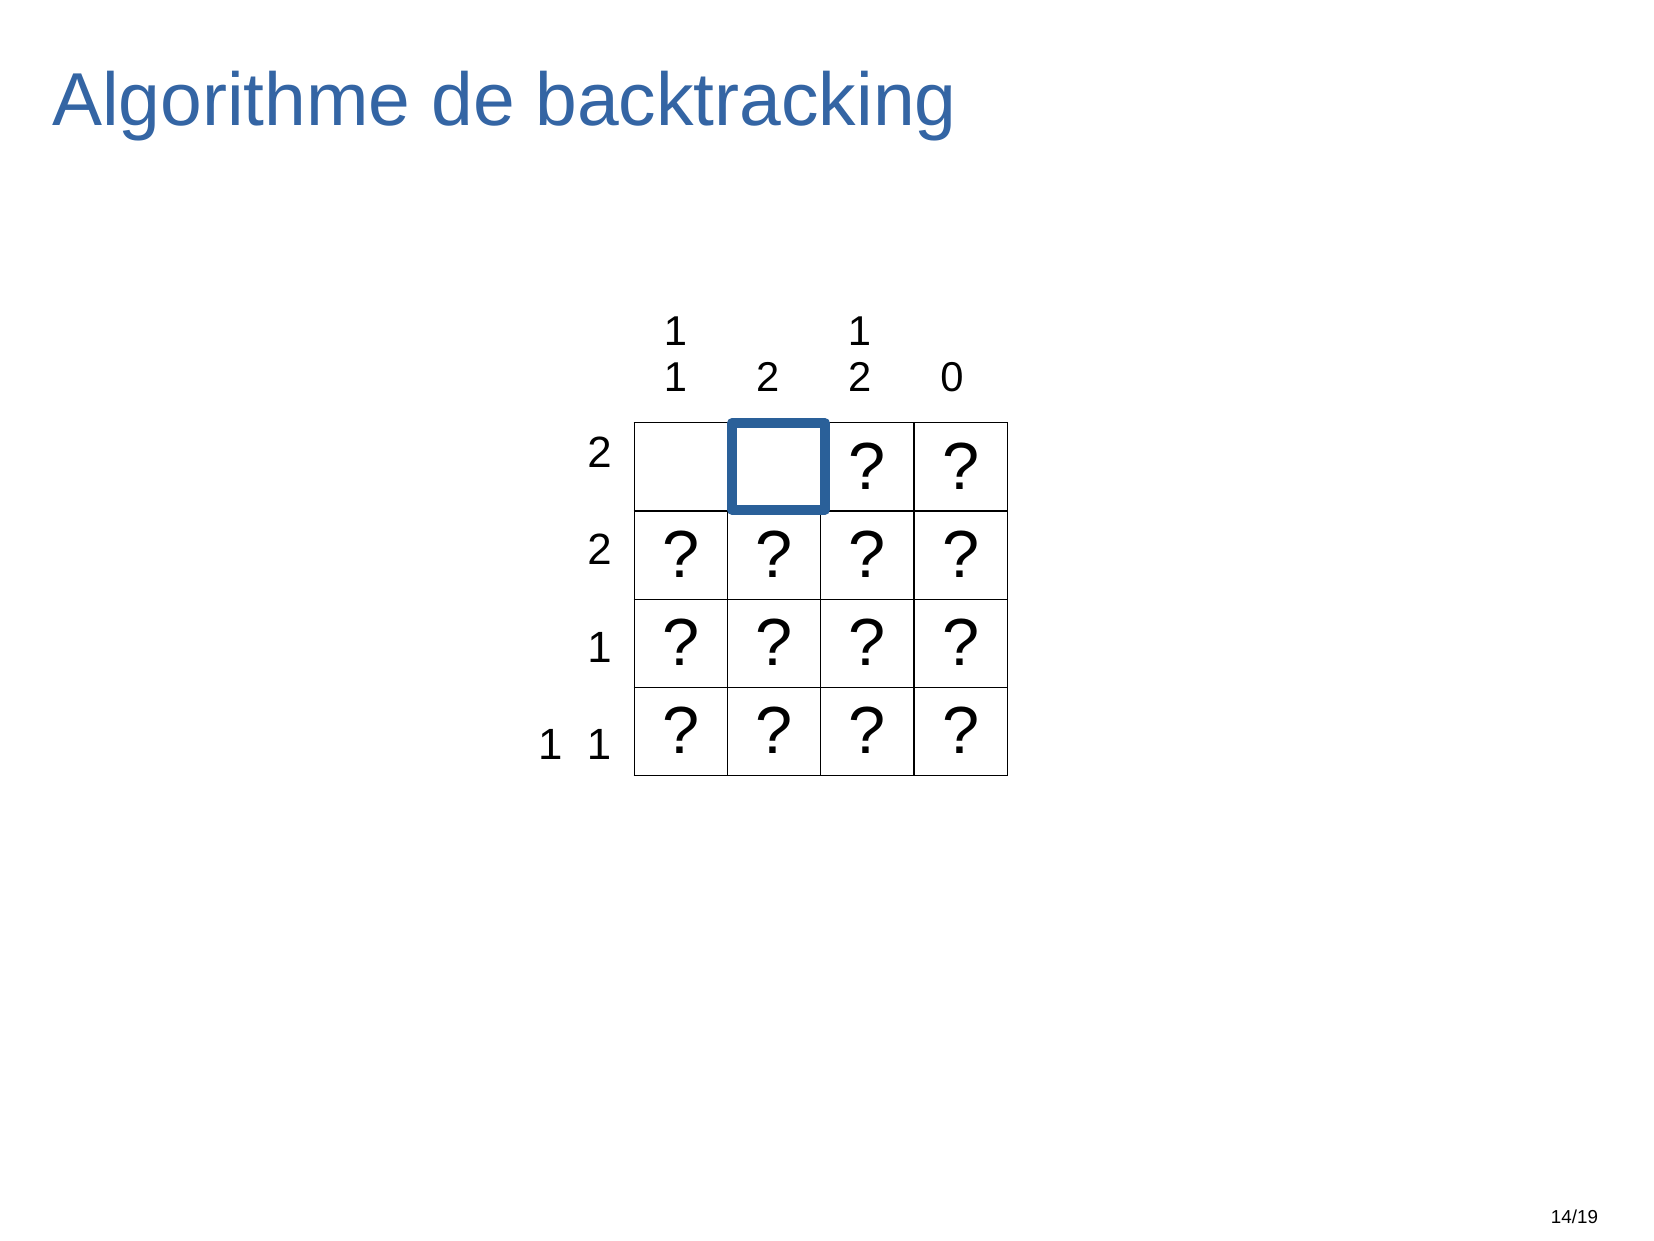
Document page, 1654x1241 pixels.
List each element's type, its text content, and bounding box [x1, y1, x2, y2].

table_header ? [915, 423, 1007, 510]
table_cell ? [728, 514, 820, 599]
table_header ? [830, 423, 913, 510]
text_box 14/19 [1536, 1198, 1613, 1235]
text_box Algorithme de backtracking [37, 50, 976, 151]
text_box 1 1 1 2 2 0 [637, 300, 992, 408]
table_cell ? [821, 688, 913, 775]
table_cell ? [728, 600, 820, 687]
table_cell ? [728, 688, 820, 775]
table_cell ? [821, 512, 913, 599]
table_cell ? [915, 688, 1007, 775]
table_cell ? [635, 688, 727, 775]
table_header [737, 428, 820, 505]
text_box 2 2 1 1 1 [523, 420, 633, 826]
table_cell ? [915, 600, 1007, 687]
table_cell ? [915, 512, 1007, 599]
table_cell ? [635, 600, 727, 687]
table_cell ? [635, 512, 727, 599]
table_cell ? [821, 600, 913, 687]
table_header [635, 423, 727, 510]
